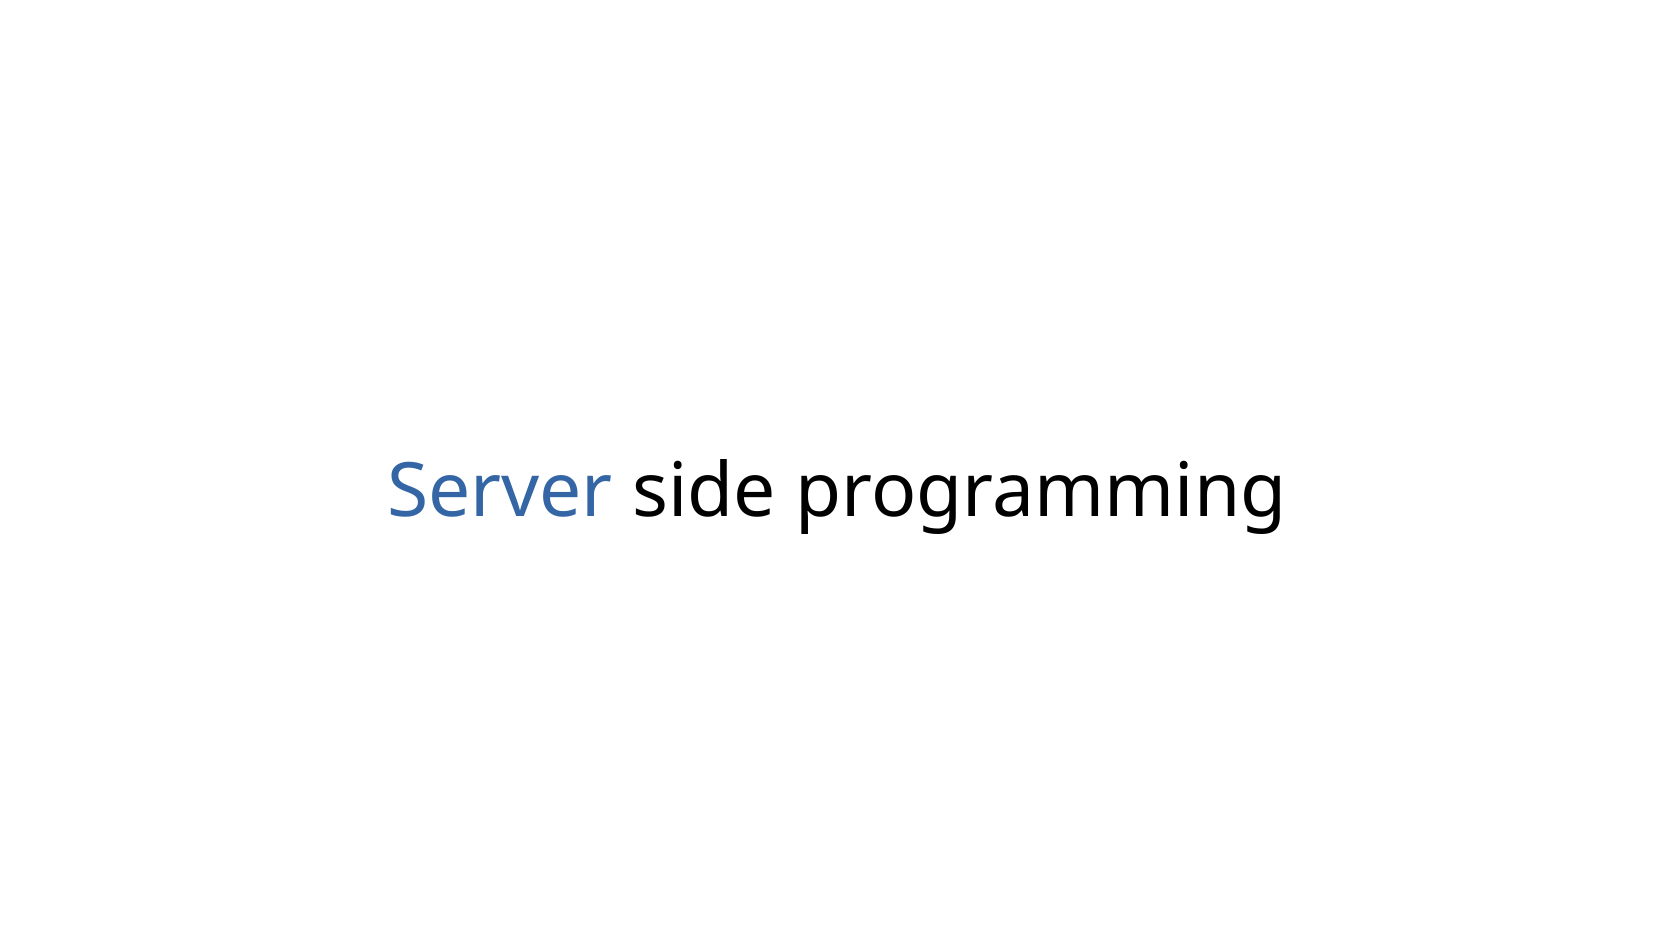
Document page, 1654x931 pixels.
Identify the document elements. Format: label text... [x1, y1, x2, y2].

text_box Server side programming [372, 428, 1283, 532]
